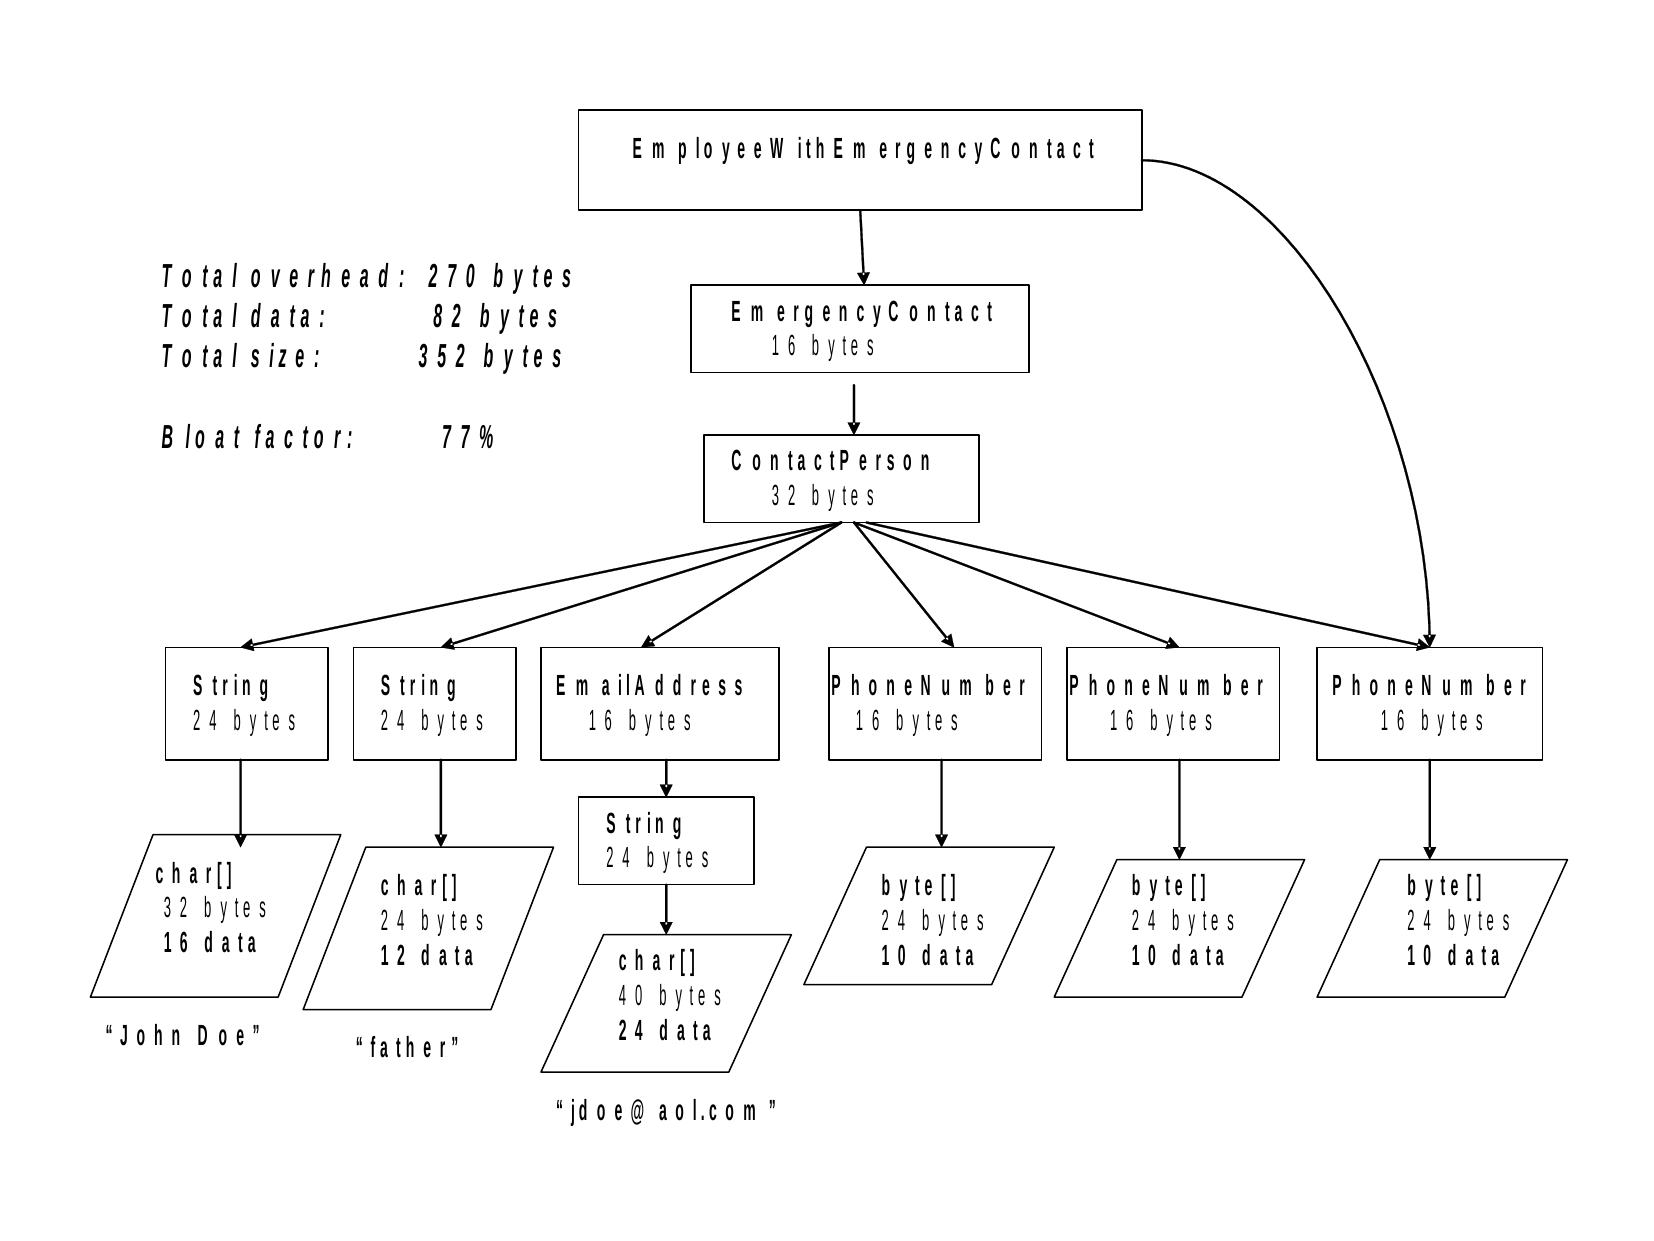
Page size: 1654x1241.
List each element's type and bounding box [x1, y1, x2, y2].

picture [88, 109, 1572, 1137]
